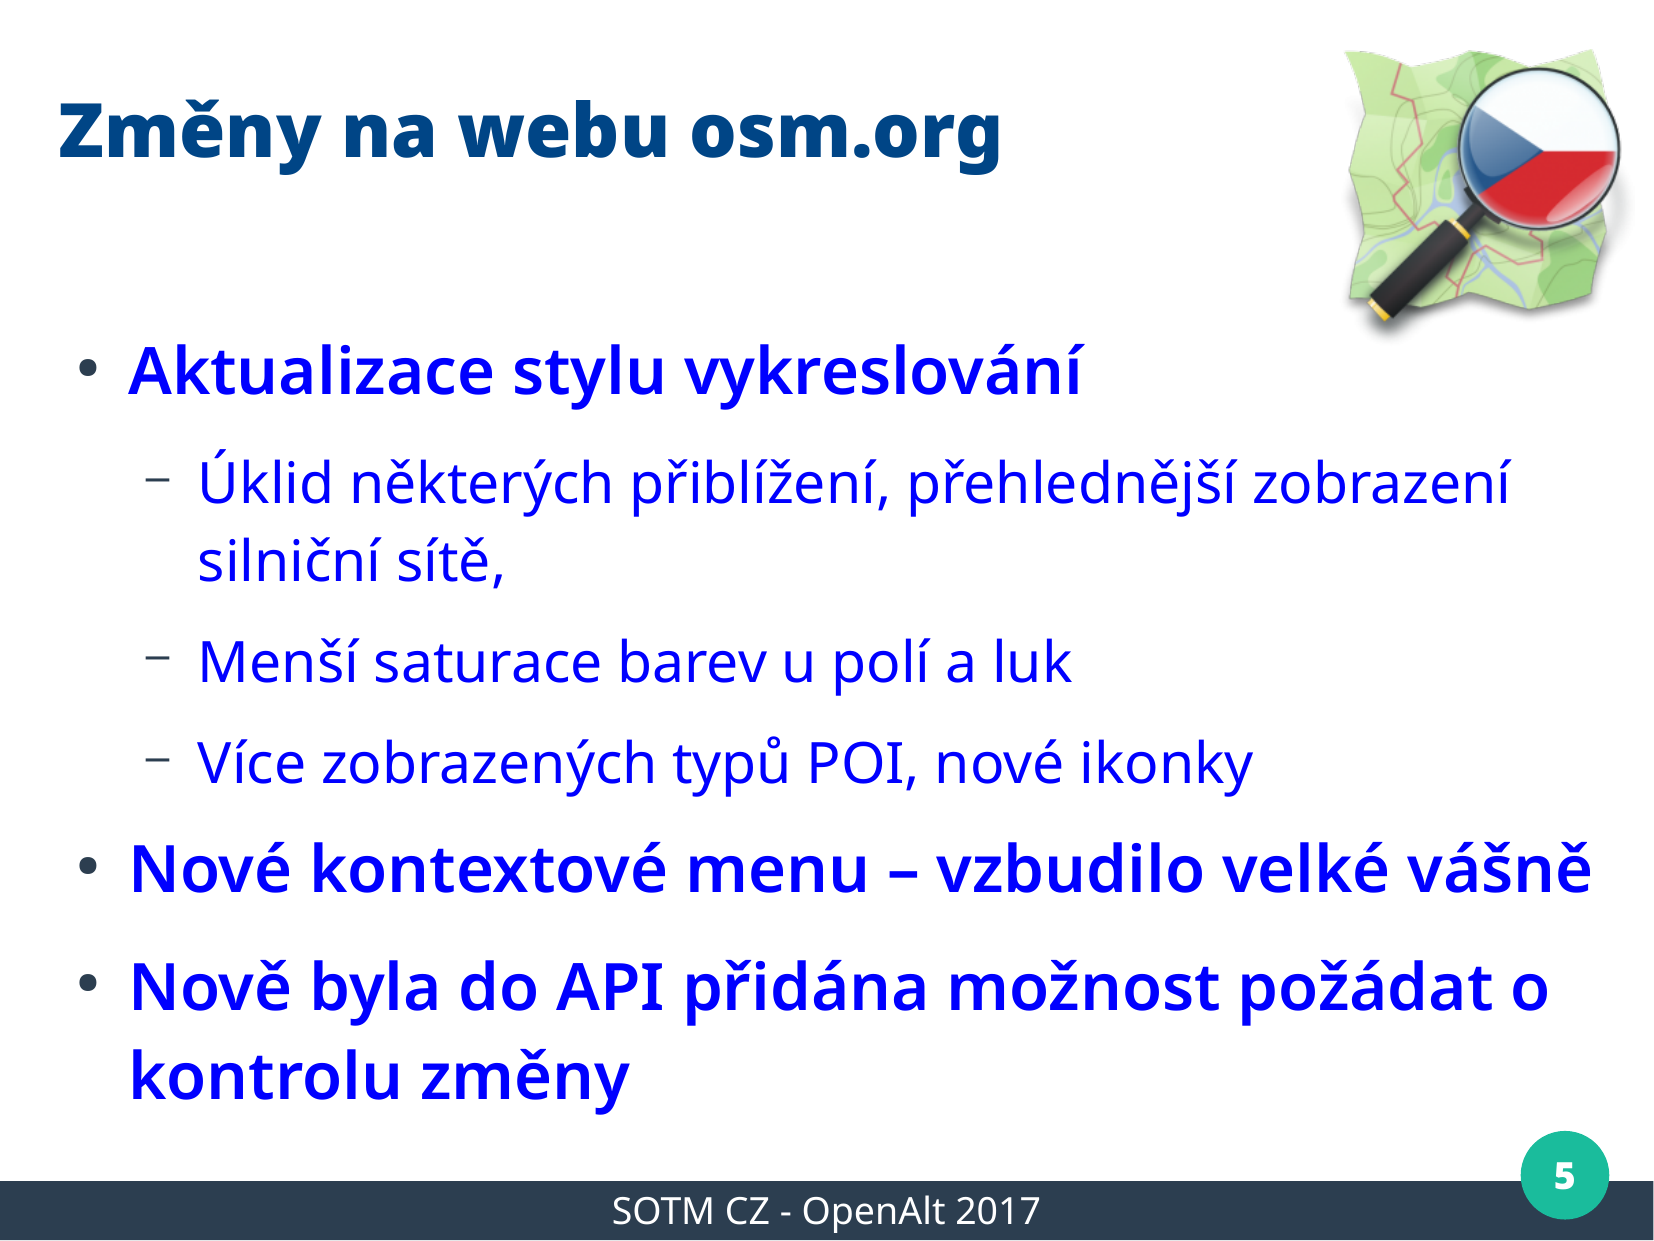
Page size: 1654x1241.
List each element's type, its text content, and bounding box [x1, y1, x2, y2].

list Aktualizace stylu vykreslování Úklid některých přiblížení, přehlednější zobrazení silniční sítě, Menší saturace barev u polí a luk Více zobrazených typů POI, nové ikonky Nové kontextové menu – vzbudilo velké vášně Nově byla do API přidána možnost požádat o kontrolu změny [59, 324, 1595, 1152]
picture [1334, 49, 1635, 350]
title Změny na webu osm.org [59, 49, 1347, 207]
